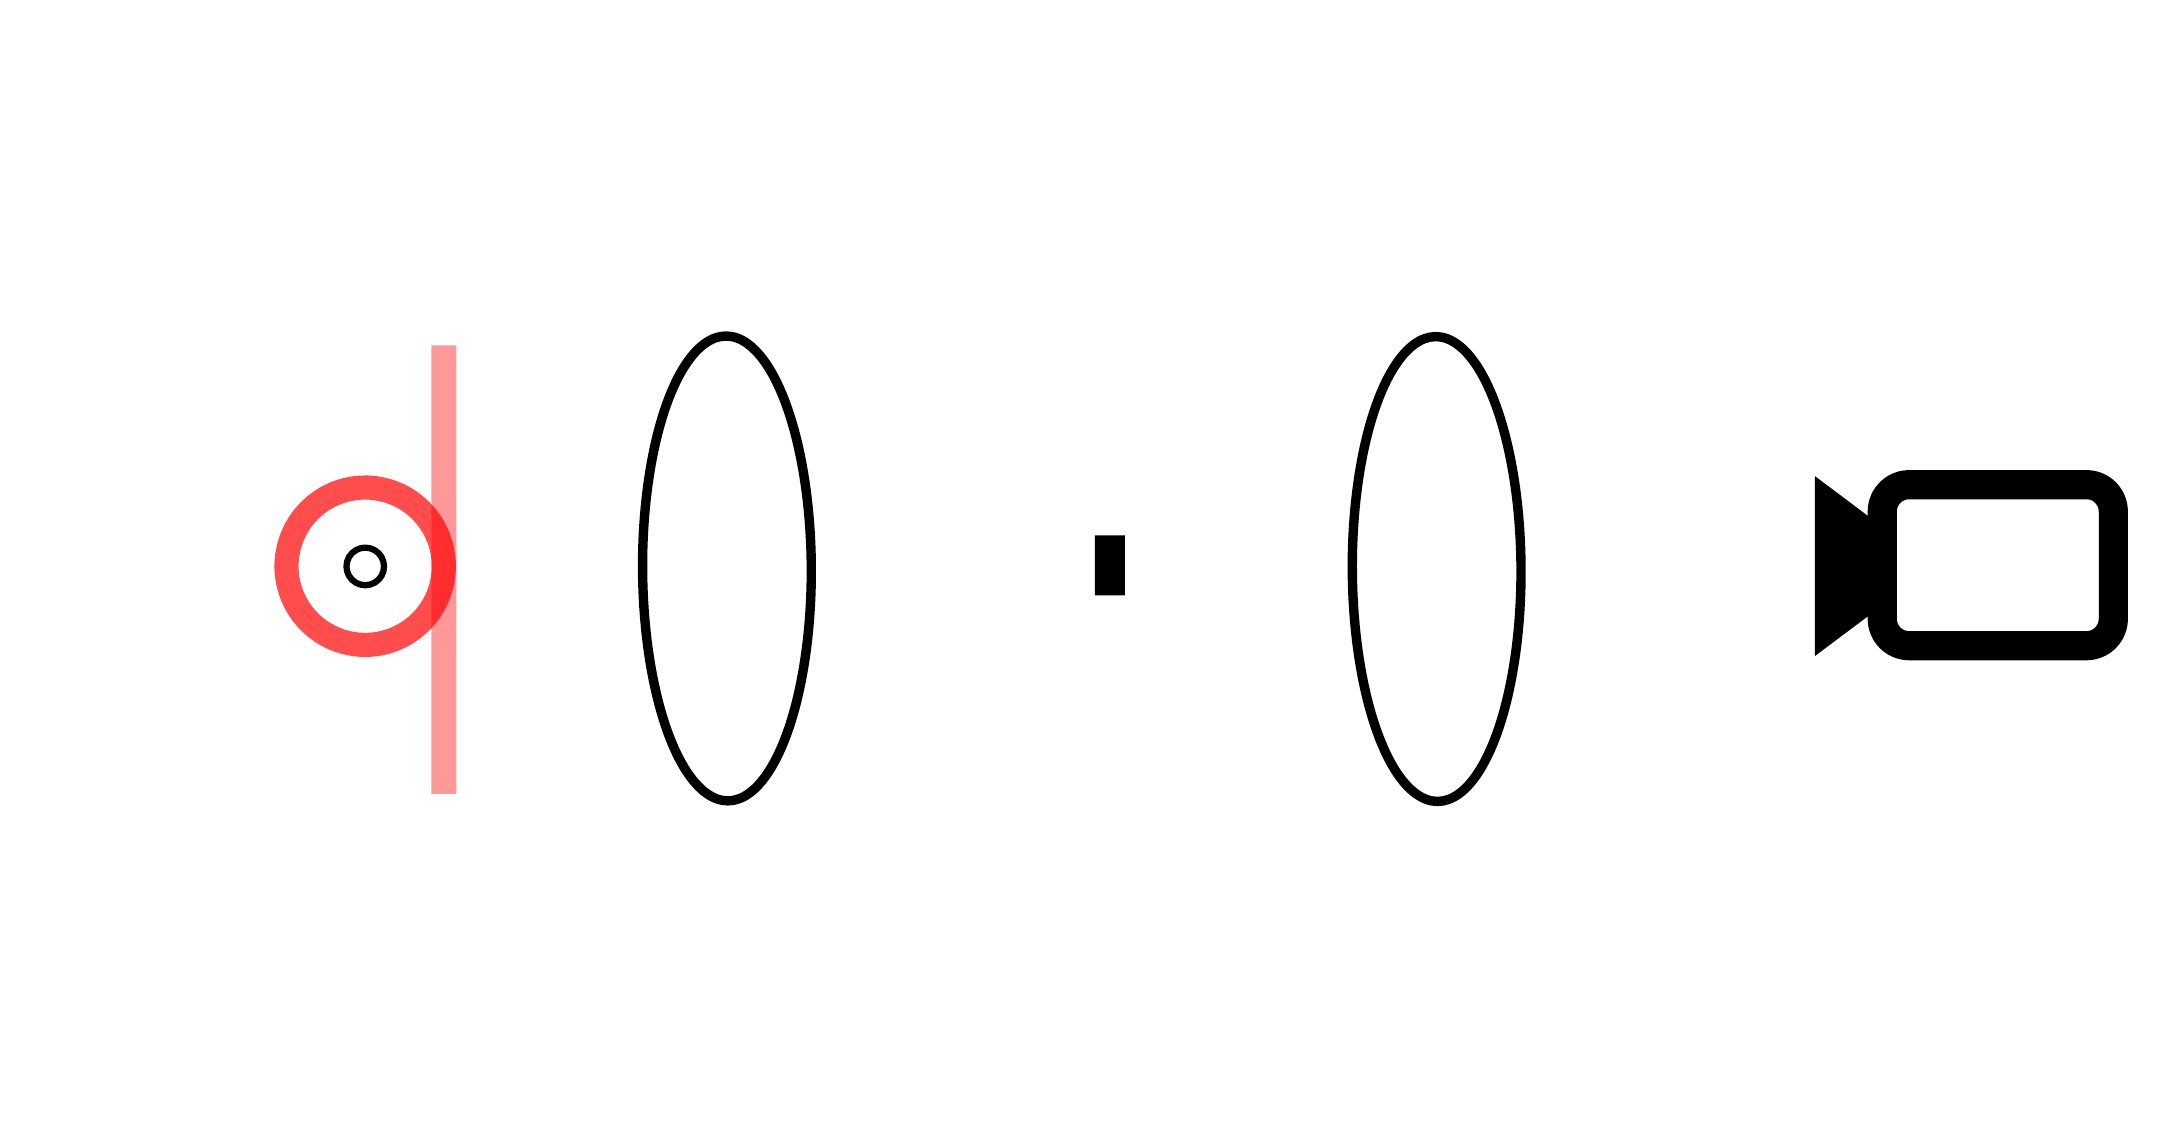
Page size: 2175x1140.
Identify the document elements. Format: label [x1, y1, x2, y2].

text_box [1094, 535, 1125, 596]
text_box [274, 475, 456, 657]
text_box [1352, 336, 1522, 802]
text_box [1814, 476, 1875, 657]
text_box [1882, 484, 2114, 646]
text_box [642, 336, 812, 801]
